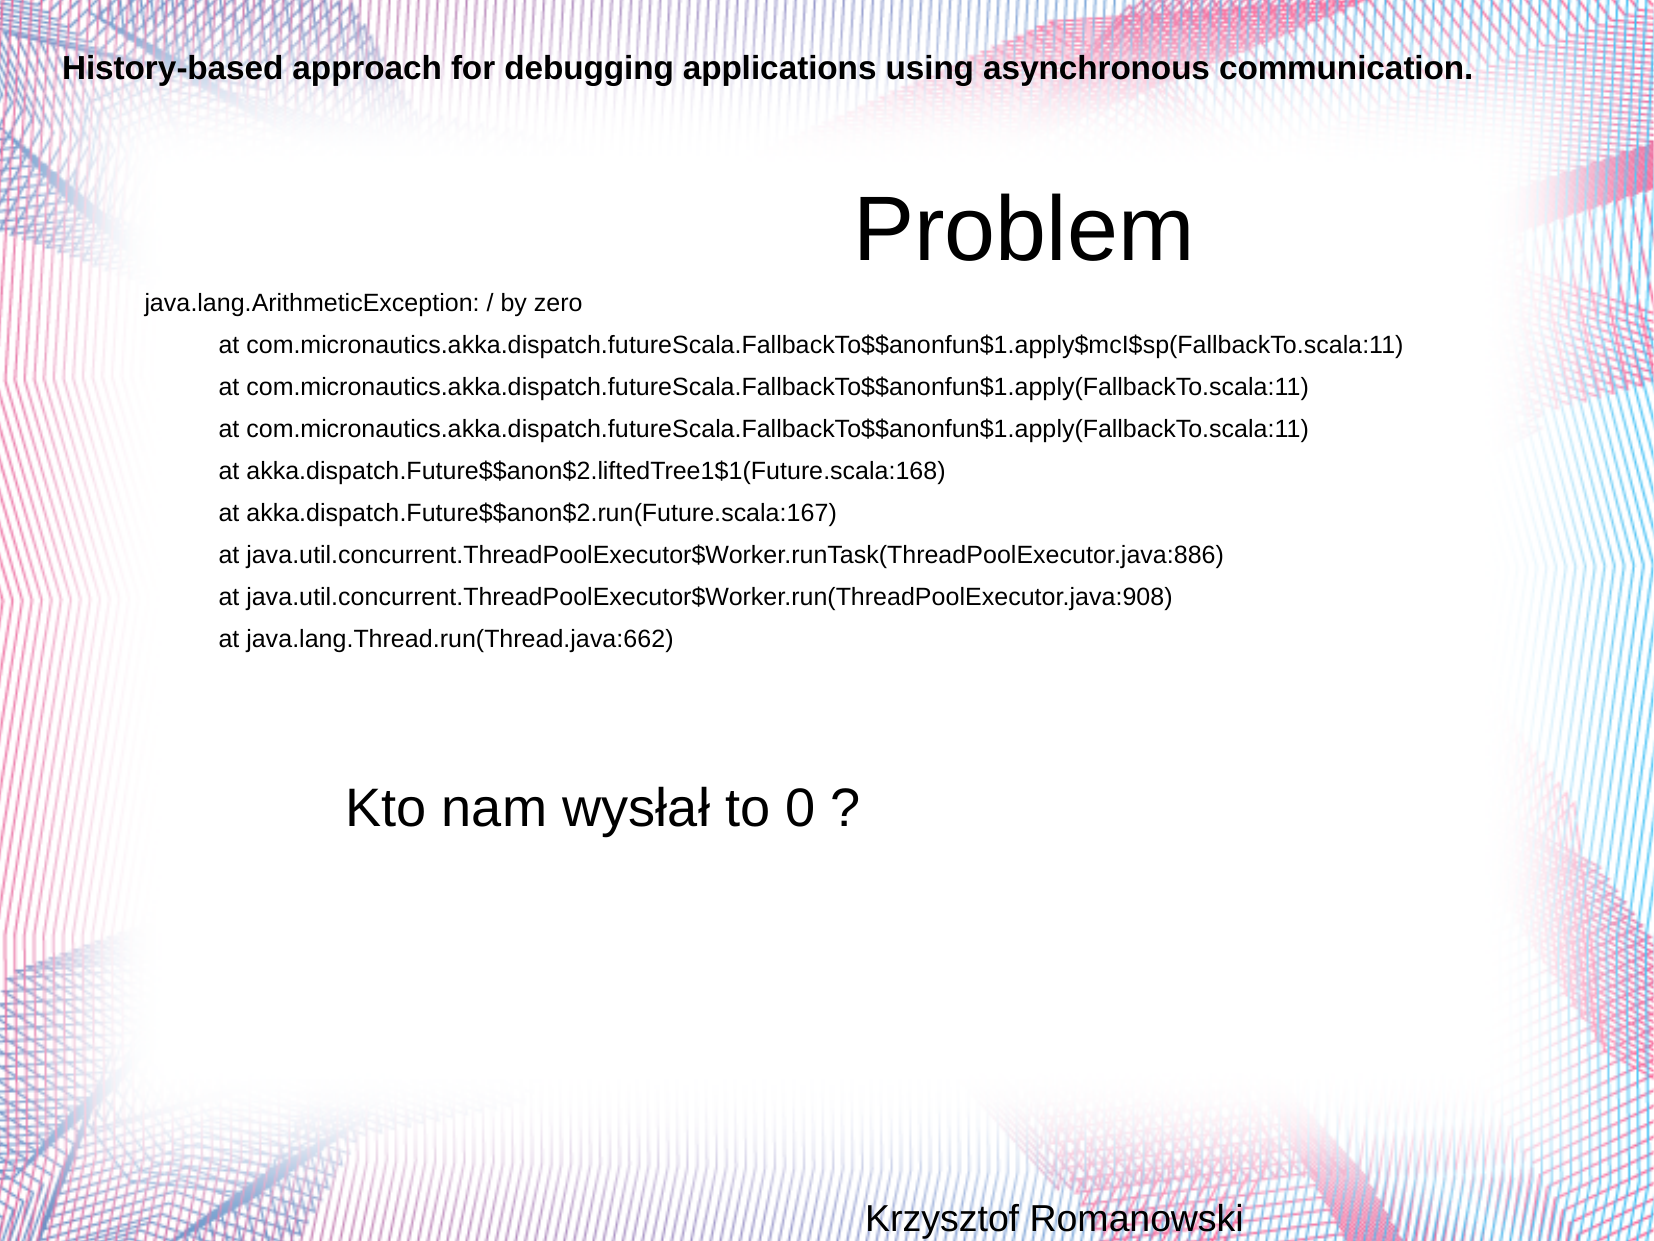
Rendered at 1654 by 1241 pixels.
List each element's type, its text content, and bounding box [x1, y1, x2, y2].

picture [0, 0, 1654, 1241]
text_box java.lang.ArithmeticException: / by zero at com.micronautics.akka.dispatch.futureScala.FallbackTo$$anonfun$1.apply$mcI$sp(FallbackTo.scala:11) at com.micronautics.akka.dispatch.futureScala.FallbackTo$$anonfun$1.apply(FallbackTo.scala:11) at com.micronautics.akka.dispatch.futureScala.FallbackTo$$anonfun$1.apply(FallbackTo.scala:11) at akka.dispatch.Future$$anon$2.liftedTree1$1(Future.scala:168) at akka.dispatch.Future$$anon$2.run(Future.scala:167) at java.util.concurrent.ThreadPoolExecutor$Worker.runTask(ThreadPoolExecutor.java:886) at java.util.concurrent.ThreadPoolExecutor$Worker.run(ThreadPoolExecutor.java:908) at java.lang.Thread.run(Thread.java:662) [129, 267, 1501, 650]
text_box Krzysztof Romanowski [850, 1169, 1430, 1227]
text_box Problem [838, 118, 1512, 237]
text_box Kto nam wysłał to 0 ? [330, 739, 1052, 815]
text_box History-based approach for debugging applications using asynchronous communication. [47, 23, 1560, 76]
